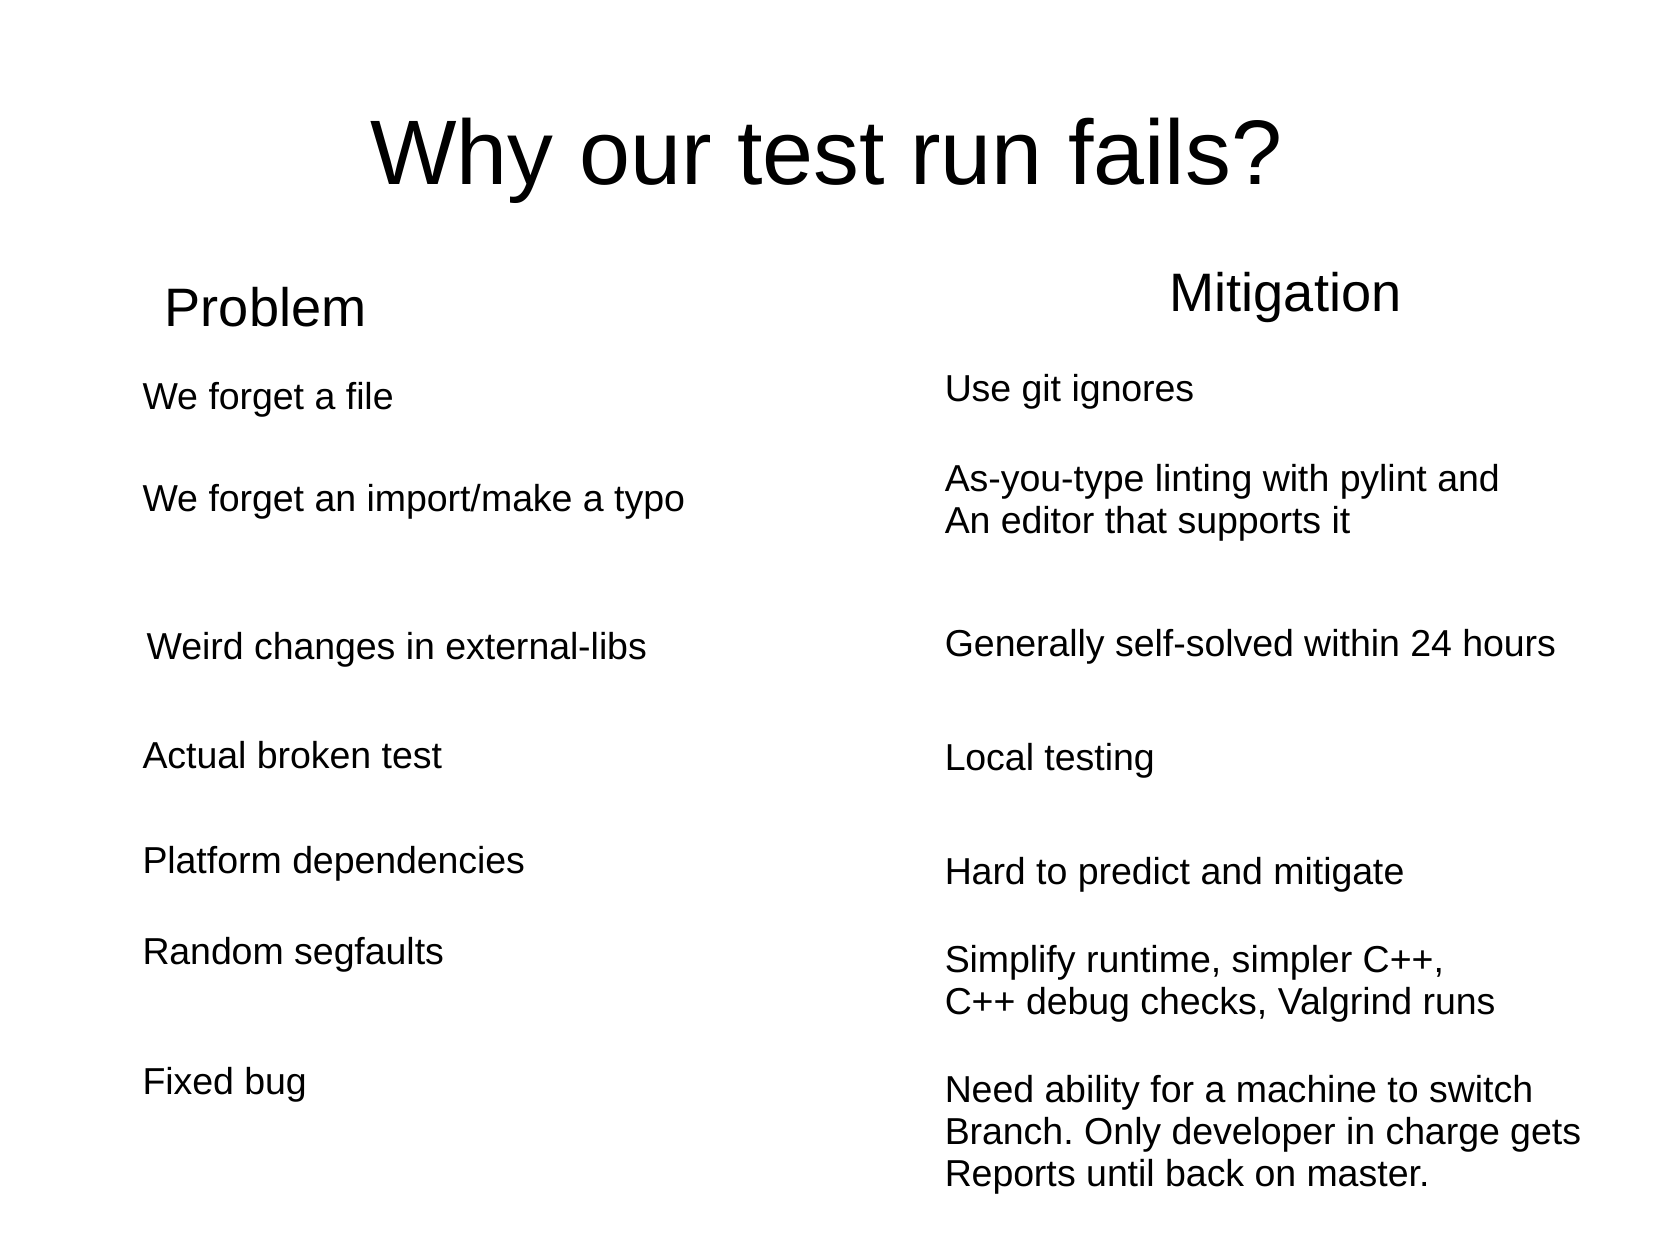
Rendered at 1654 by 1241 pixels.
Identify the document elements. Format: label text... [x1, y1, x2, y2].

text_box Hard to predict and mitigate [930, 843, 1420, 901]
text_box Platform dependencies [127, 832, 540, 890]
text_box Generally self-solved within 24 hours [930, 615, 1571, 672]
text_box Local testing [930, 729, 1170, 786]
text_box We forget a file [127, 368, 409, 425]
text_box Random segfaults [127, 923, 459, 980]
text_box Mitigation [1155, 255, 1417, 331]
title Why our test run fails? [82, 0, 1571, 526]
text_box Fixed bug [127, 1053, 322, 1110]
text_box Actual broken test [127, 727, 458, 785]
text_box Need ability for a machine to switch Branch. Only developer in charge gets Reports until back on master. [930, 1060, 1597, 1202]
text_box As-you-type linting with pylint and An editor that supports it [930, 450, 1515, 549]
text_box Weird changes in external-libs [131, 617, 662, 675]
text_box Use git ignores [930, 360, 1382, 417]
text_box Problem [150, 269, 382, 346]
text_box We forget an import/make a typo [127, 469, 701, 527]
text_box Simplify runtime, simpler C++, C++ debug checks, Valgrind runs [930, 930, 1511, 1030]
